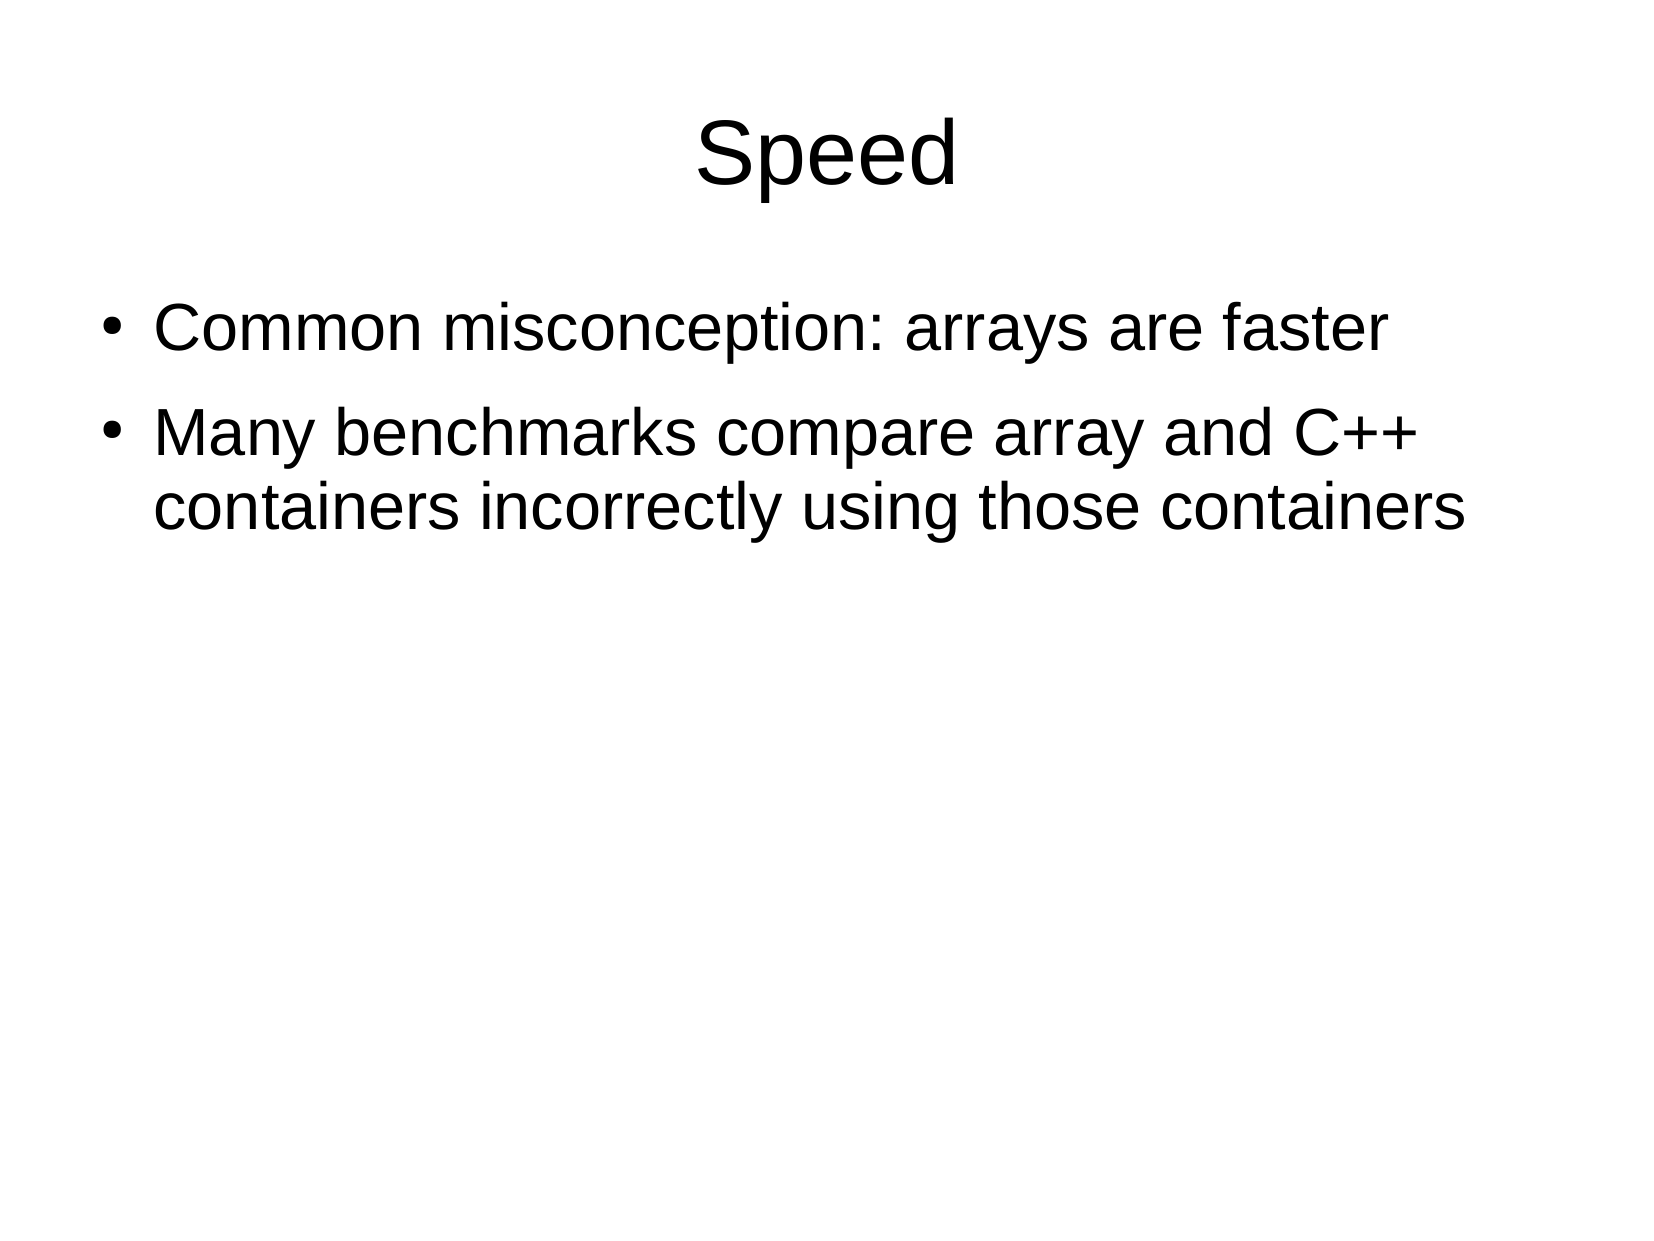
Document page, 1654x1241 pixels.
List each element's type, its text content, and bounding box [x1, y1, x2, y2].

title Speed [82, 49, 1571, 257]
list Common misconception: arrays are faster Many benchmarks compare array and C++ containers incorrectly using those containers [82, 290, 1571, 1010]
